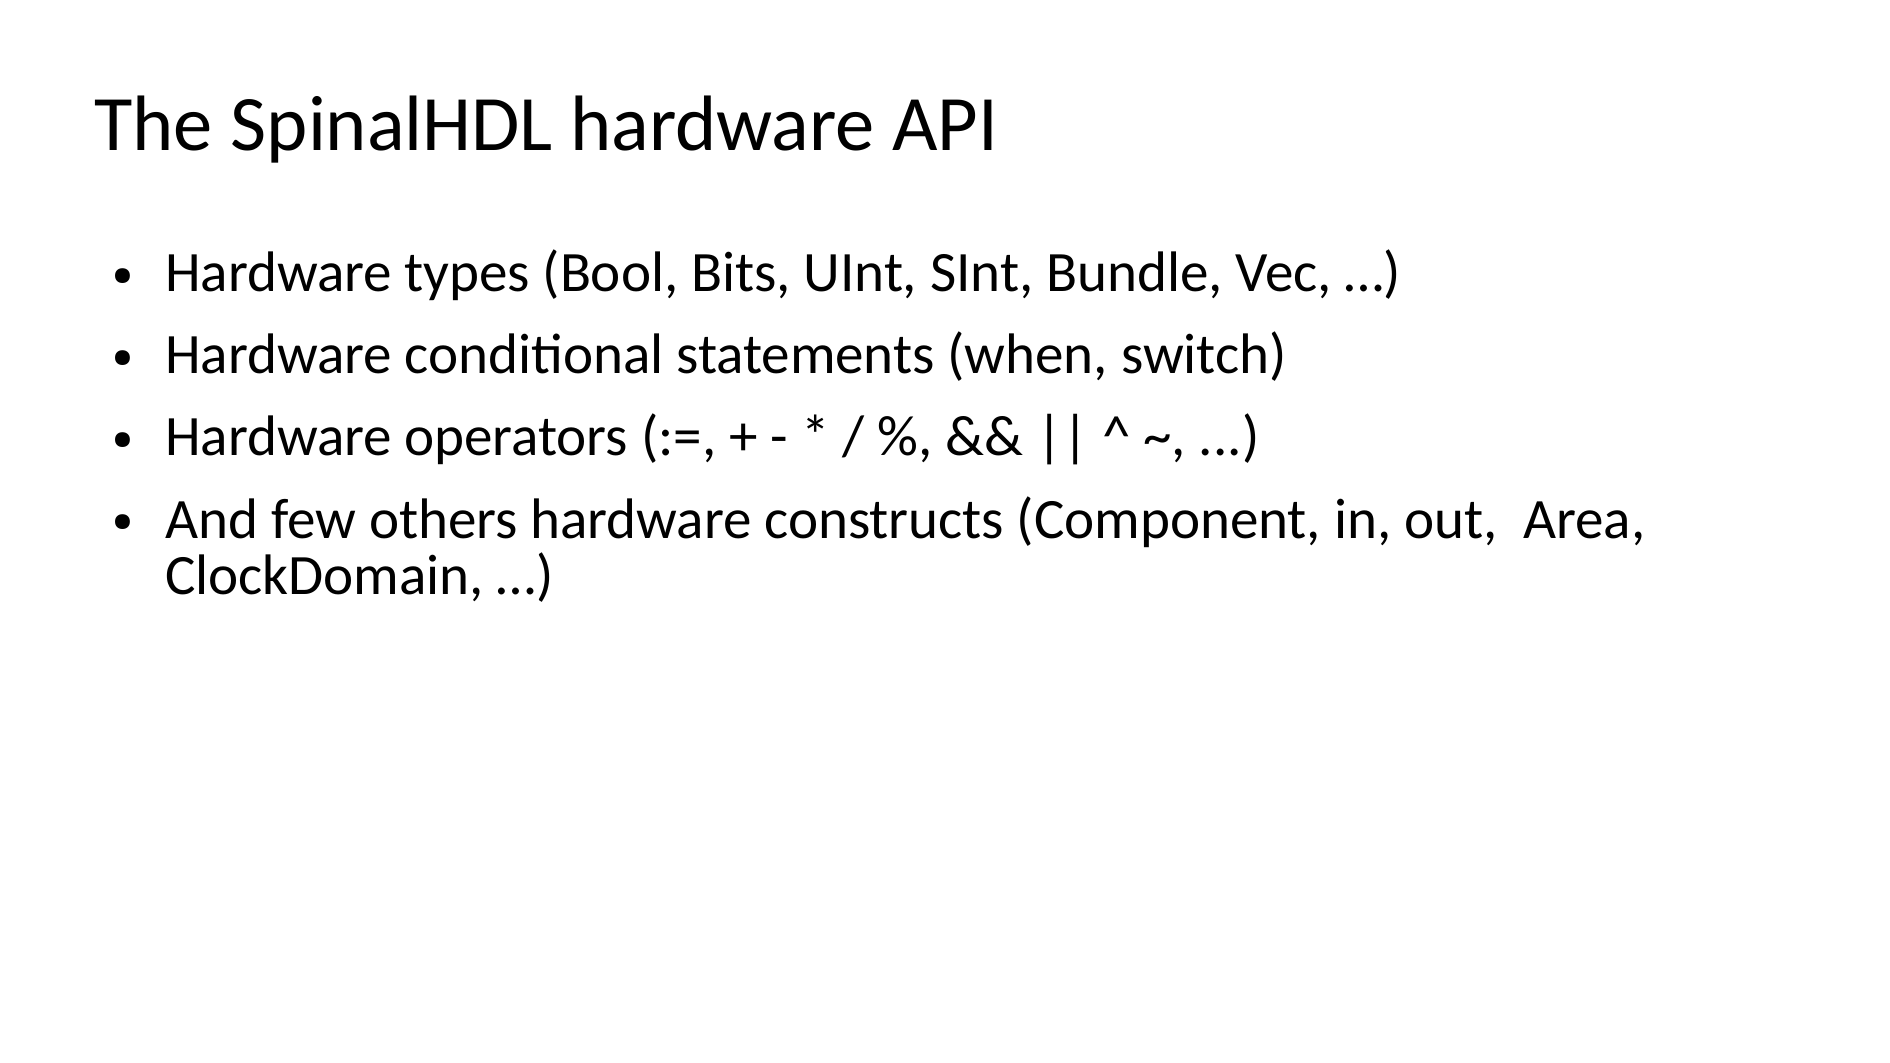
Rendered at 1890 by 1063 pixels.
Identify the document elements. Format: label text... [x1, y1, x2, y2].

title The SpinalHDL hardware API [94, 42, 1796, 220]
list Hardware types (Bool, Bits, UInt, SInt, Bundle, Vec, …) Hardware conditional statements (when, switch) Hardware operators (:=, + - * / %, && || ^ ~, ...) And few others hardware constructs (Component, in, out, Area, ClockDomain, …) [94, 248, 1796, 1016]
